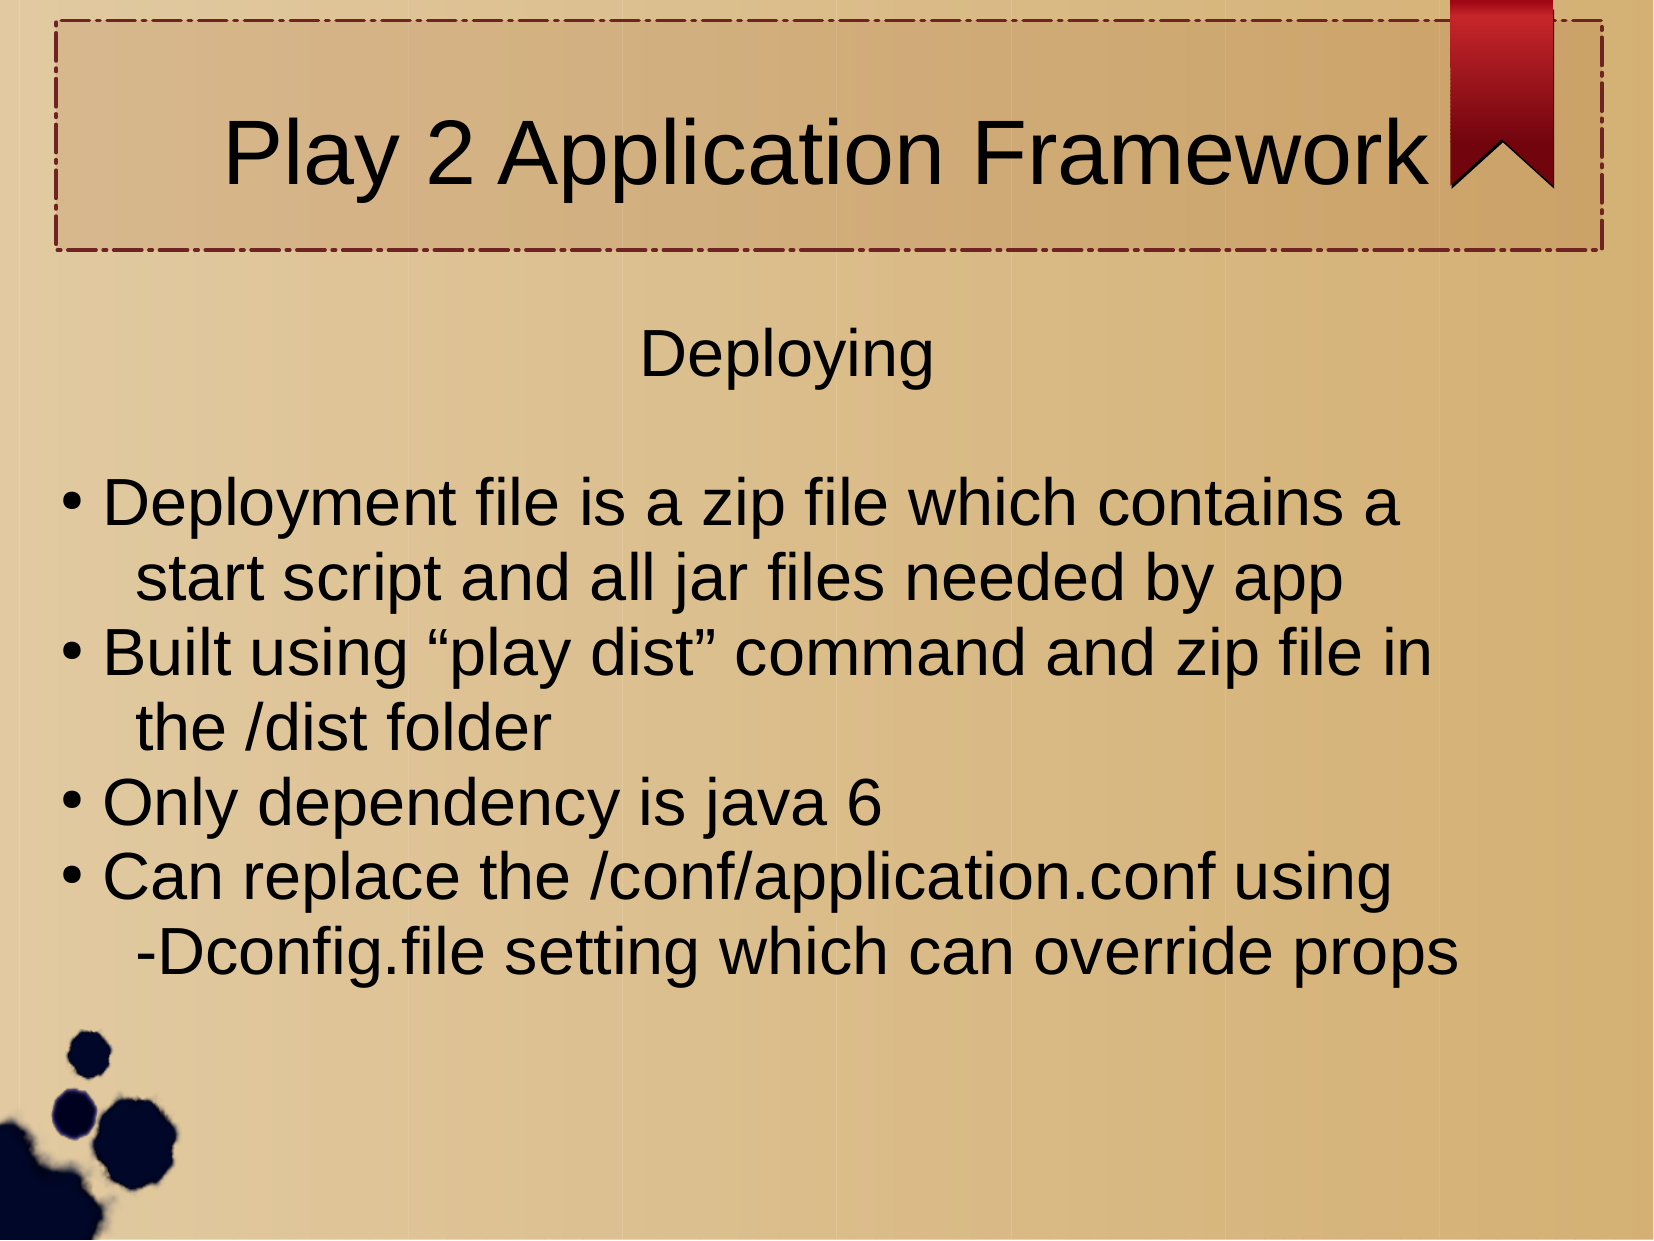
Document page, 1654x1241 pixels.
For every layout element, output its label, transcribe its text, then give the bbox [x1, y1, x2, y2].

subtitle Deploying Deployment file is a zip file which contains a start script and all jar files needed by app Built using “play dist” command and zip file in the /dist folder Only dependency is java 6 Can replace the /conf/application.conf using -Dconfig.file setting which can override props [60, 317, 1516, 1063]
title Play 2 Application Framework [82, 49, 1571, 257]
